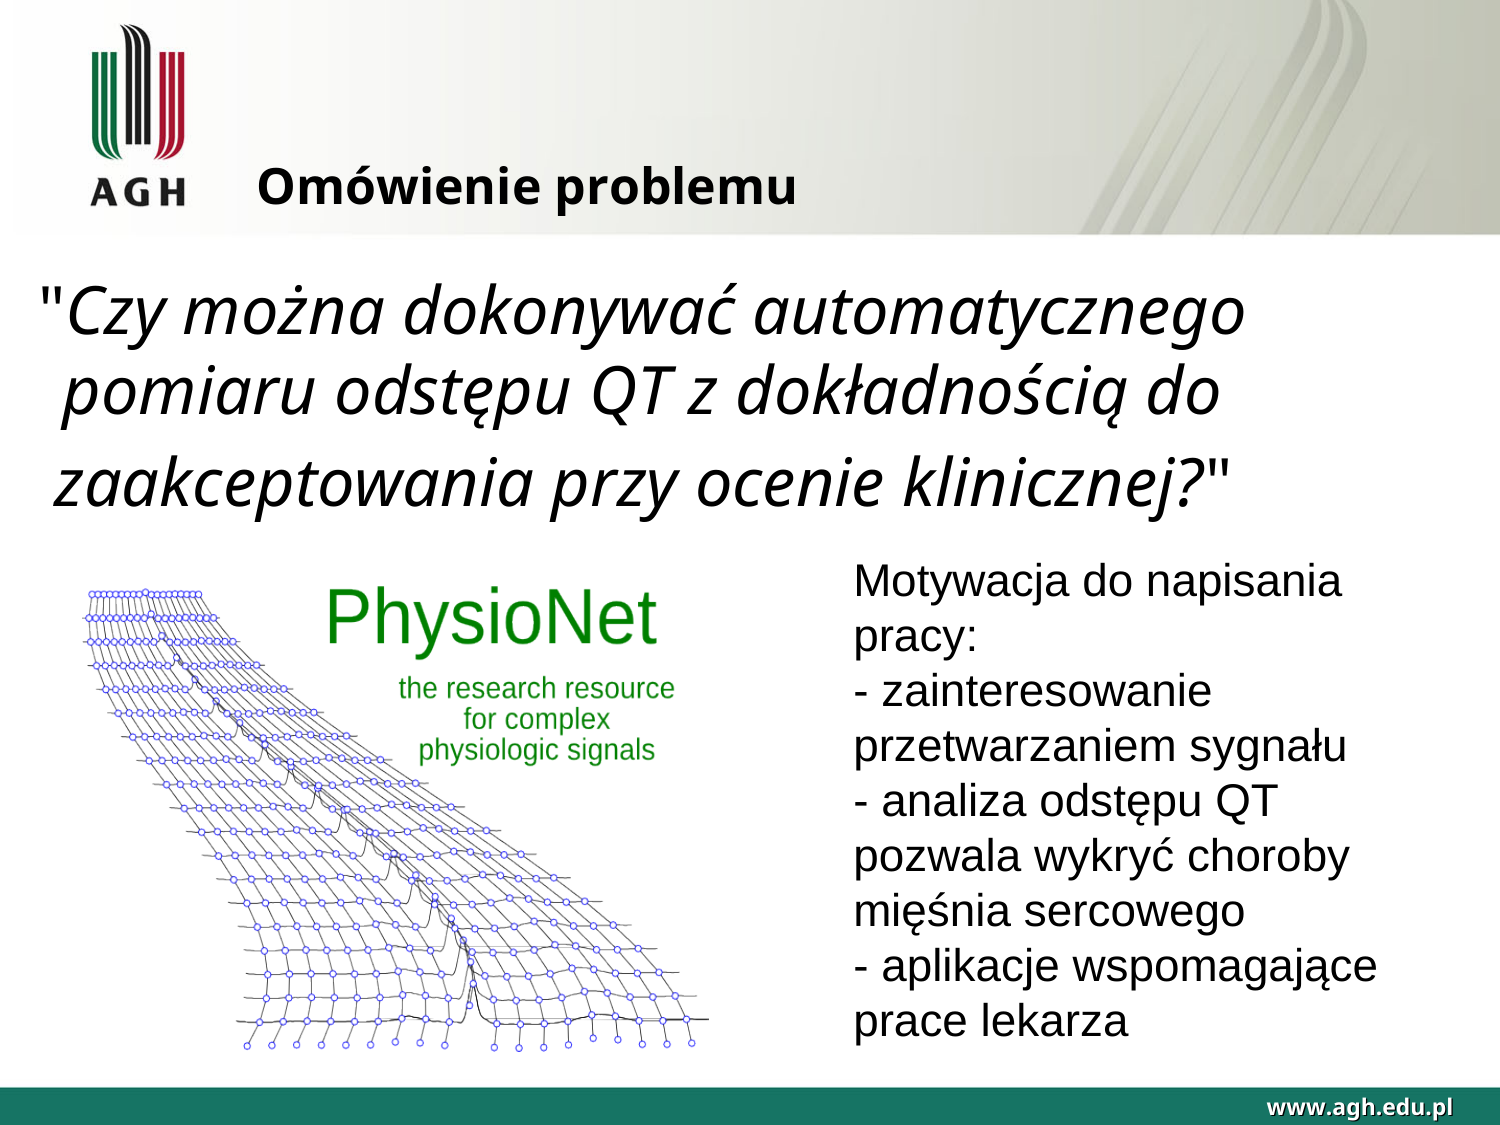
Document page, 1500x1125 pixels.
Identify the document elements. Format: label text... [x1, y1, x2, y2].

text_box www.agh.edu.pl [1251, 1084, 1500, 1125]
text_box Motywacja do napisania pracy: - zainteresowanie przetwarzaniem sygnału - analiza odstępu QT pozwala wykryć choroby mięśnia sercowego - aplikacje wspomagające prace lekarza [838, 543, 1430, 1053]
title Omówienie problemu [242, 137, 1436, 233]
list "Czy można dokonywać automatycznego pomiaru odstępu QT z dokładnością do zaakceptowania przy ocenie klinicznej?" [23, 259, 1477, 528]
picture [0, 0, 1500, 1125]
